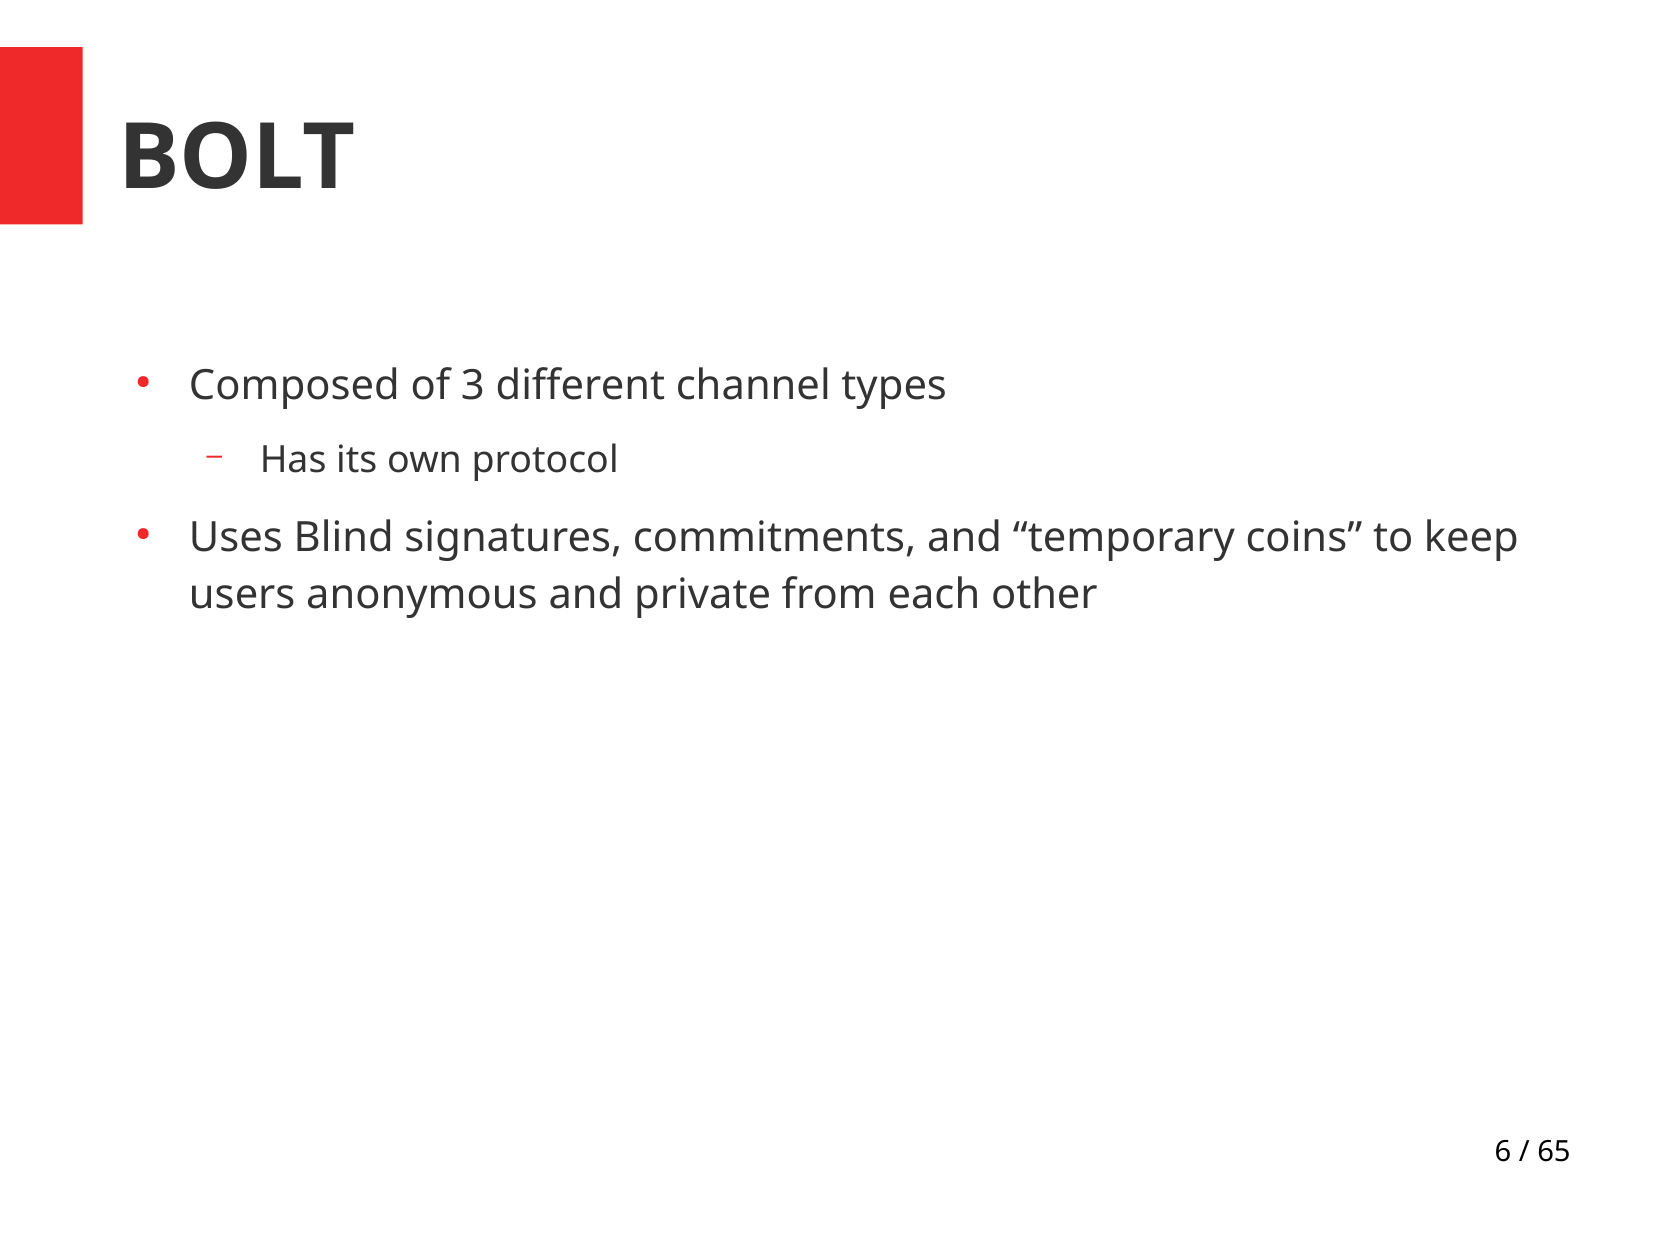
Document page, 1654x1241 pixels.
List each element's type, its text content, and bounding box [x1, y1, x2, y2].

list Composed of 3 different channel types Has its own protocol Uses Blind signatures, commitments, and “temporary coins” to keep users anonymous and private from each other [118, 354, 1536, 1074]
title BOLT [118, 49, 1571, 257]
